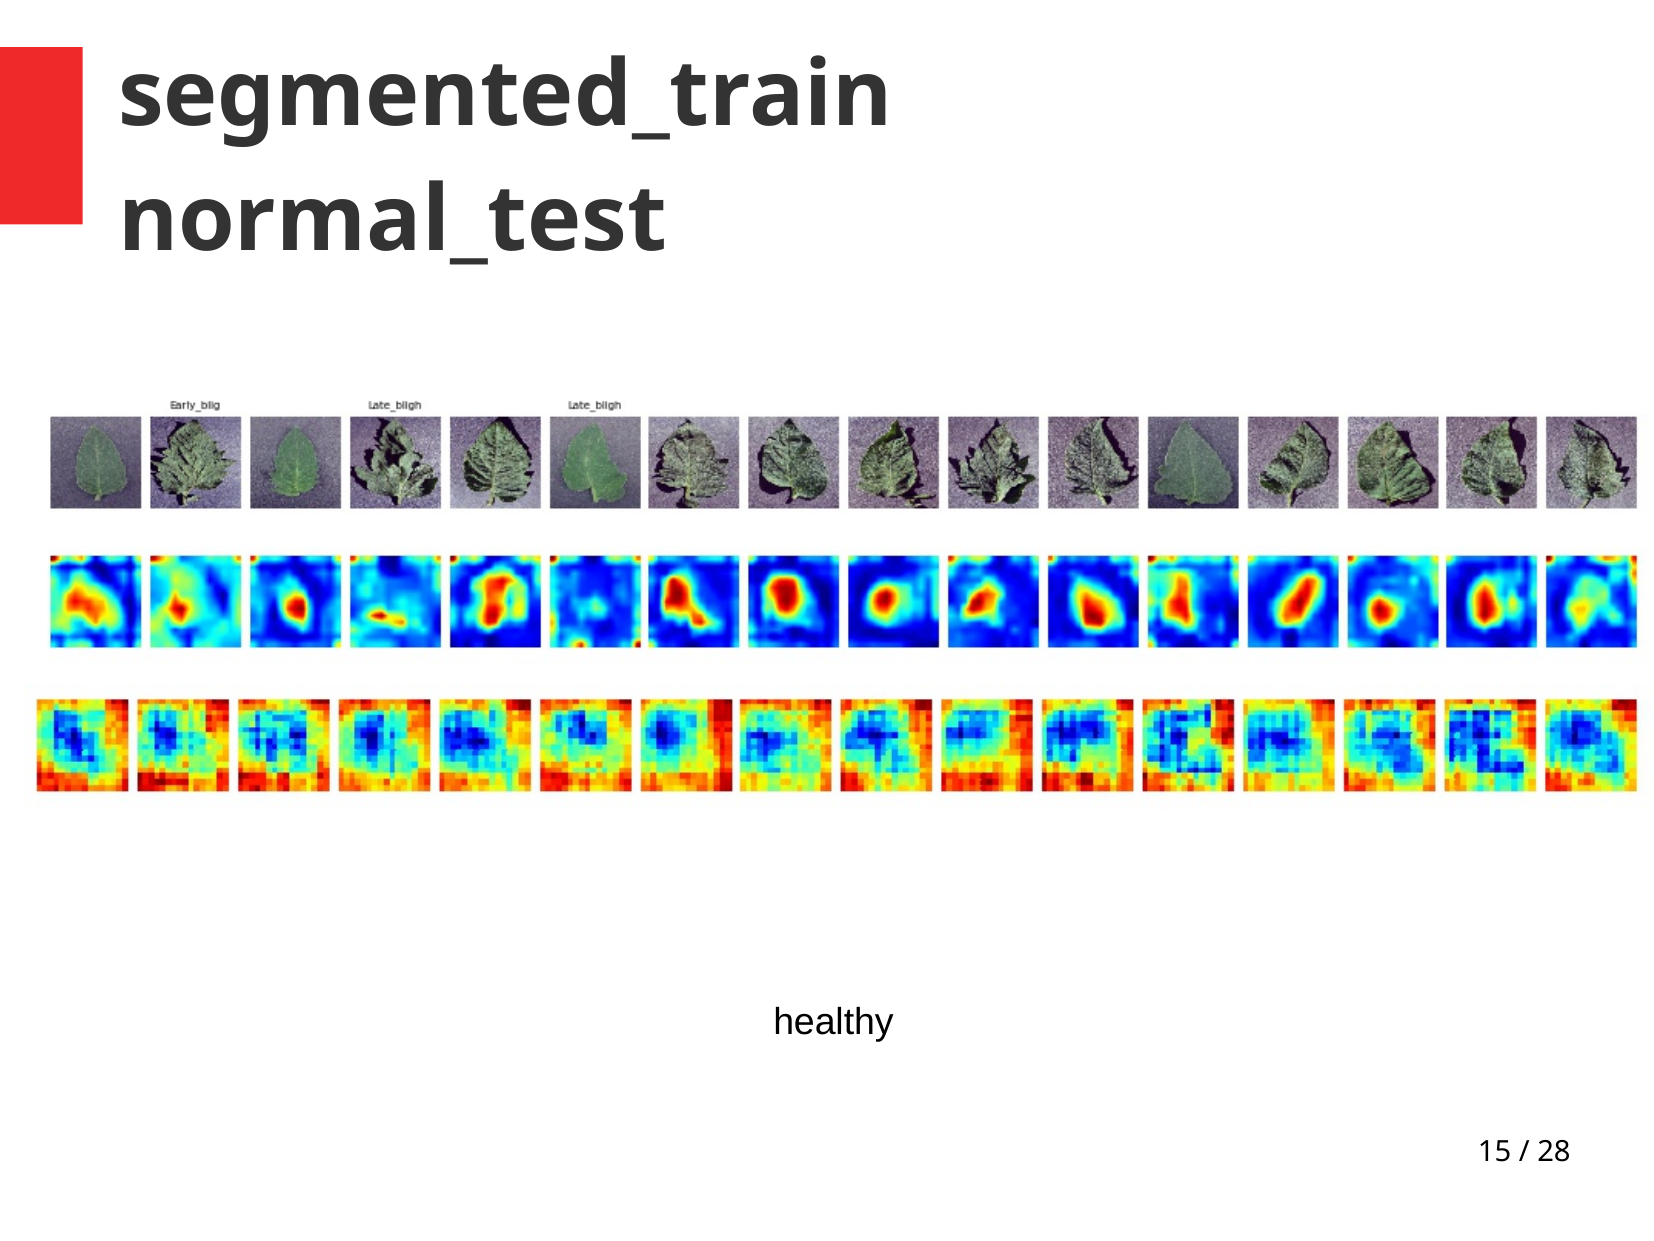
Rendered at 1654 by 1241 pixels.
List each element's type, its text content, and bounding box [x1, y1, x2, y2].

title segmented_train normal_test [118, 45, 1571, 260]
picture [0, 389, 1654, 829]
text_box healthy [758, 993, 916, 1051]
